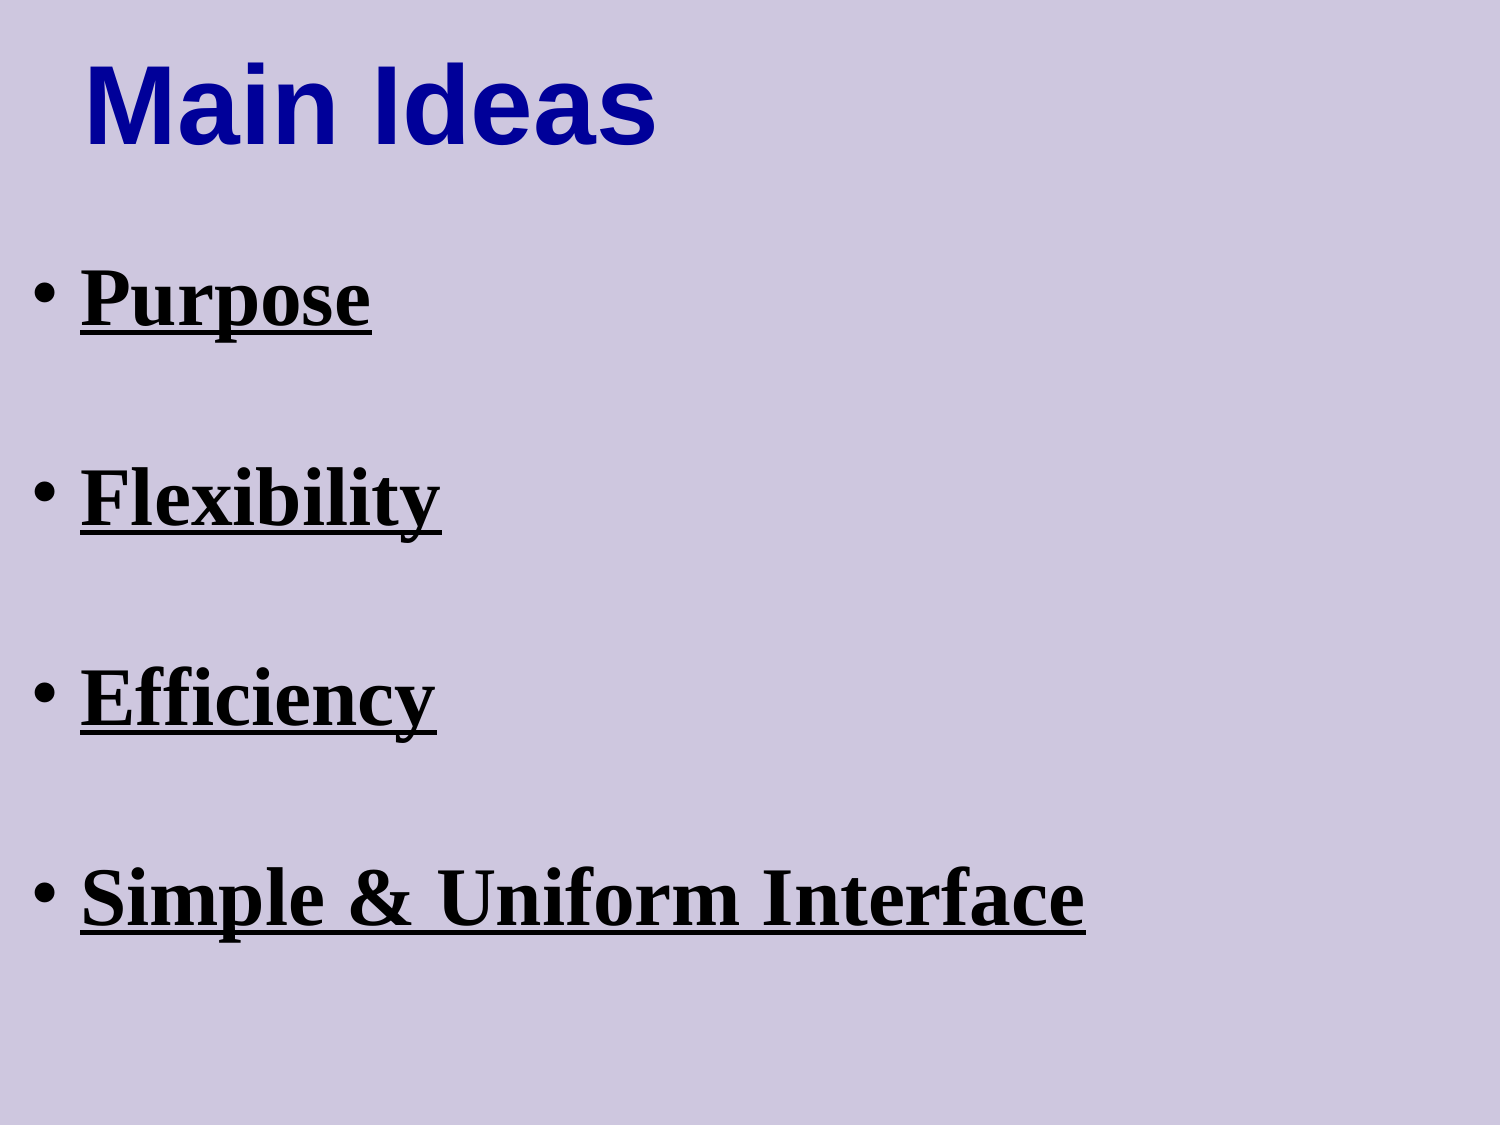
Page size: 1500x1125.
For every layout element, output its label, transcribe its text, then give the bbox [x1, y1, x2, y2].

text_box Purpose Flexibility Efficiency Simple & Uniform Interface [15, 234, 1123, 1050]
title Main Ideas [69, 0, 1457, 202]
